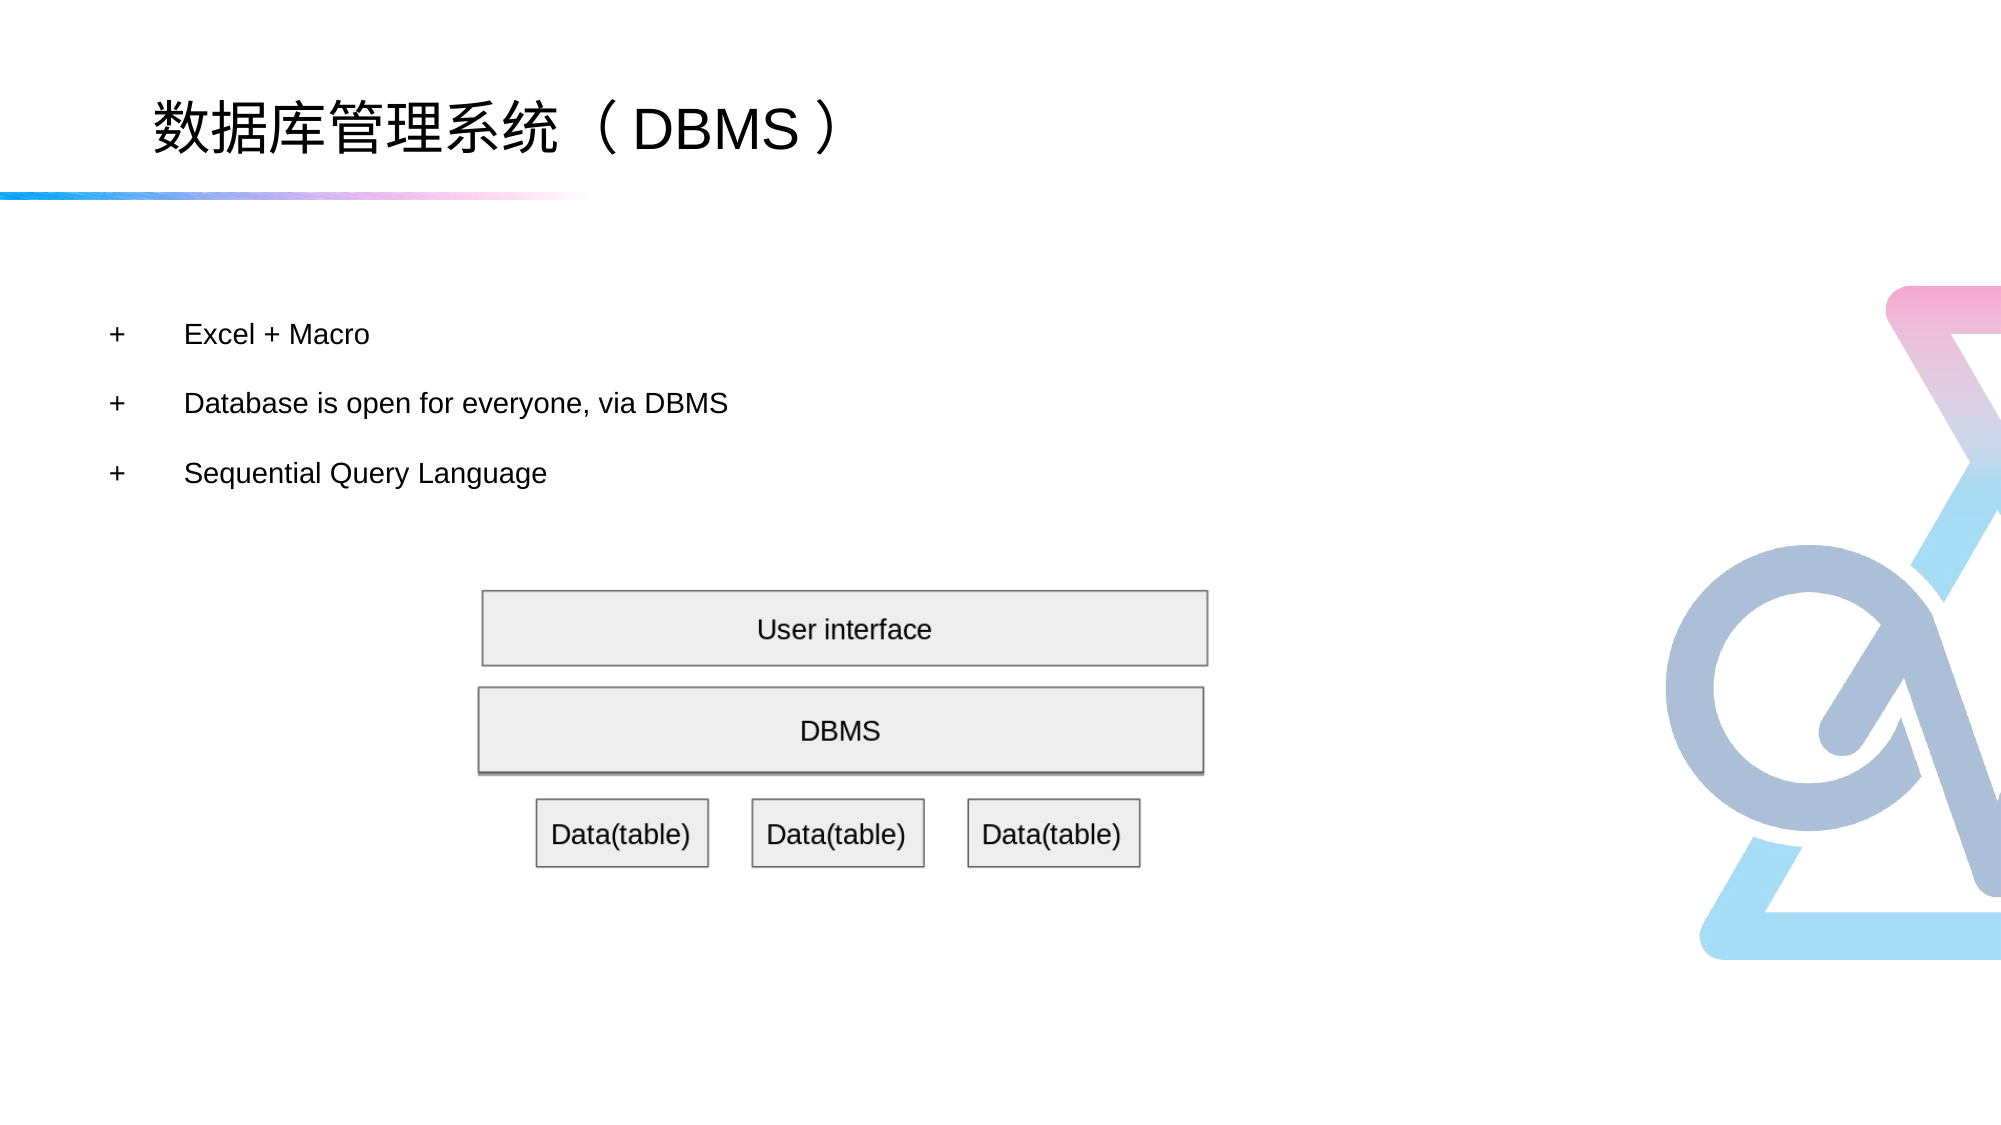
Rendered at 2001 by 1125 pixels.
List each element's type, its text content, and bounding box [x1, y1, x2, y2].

picture [7, 192, 19, 198]
picture [449, 562, 1238, 887]
text_box + Excel + Macro + Database is open for everyone, via DBMS + Sequential Query Language [93, 299, 1388, 540]
title 数据库管理系统（DBMS） [137, 46, 1863, 216]
picture [21, 192, 47, 200]
